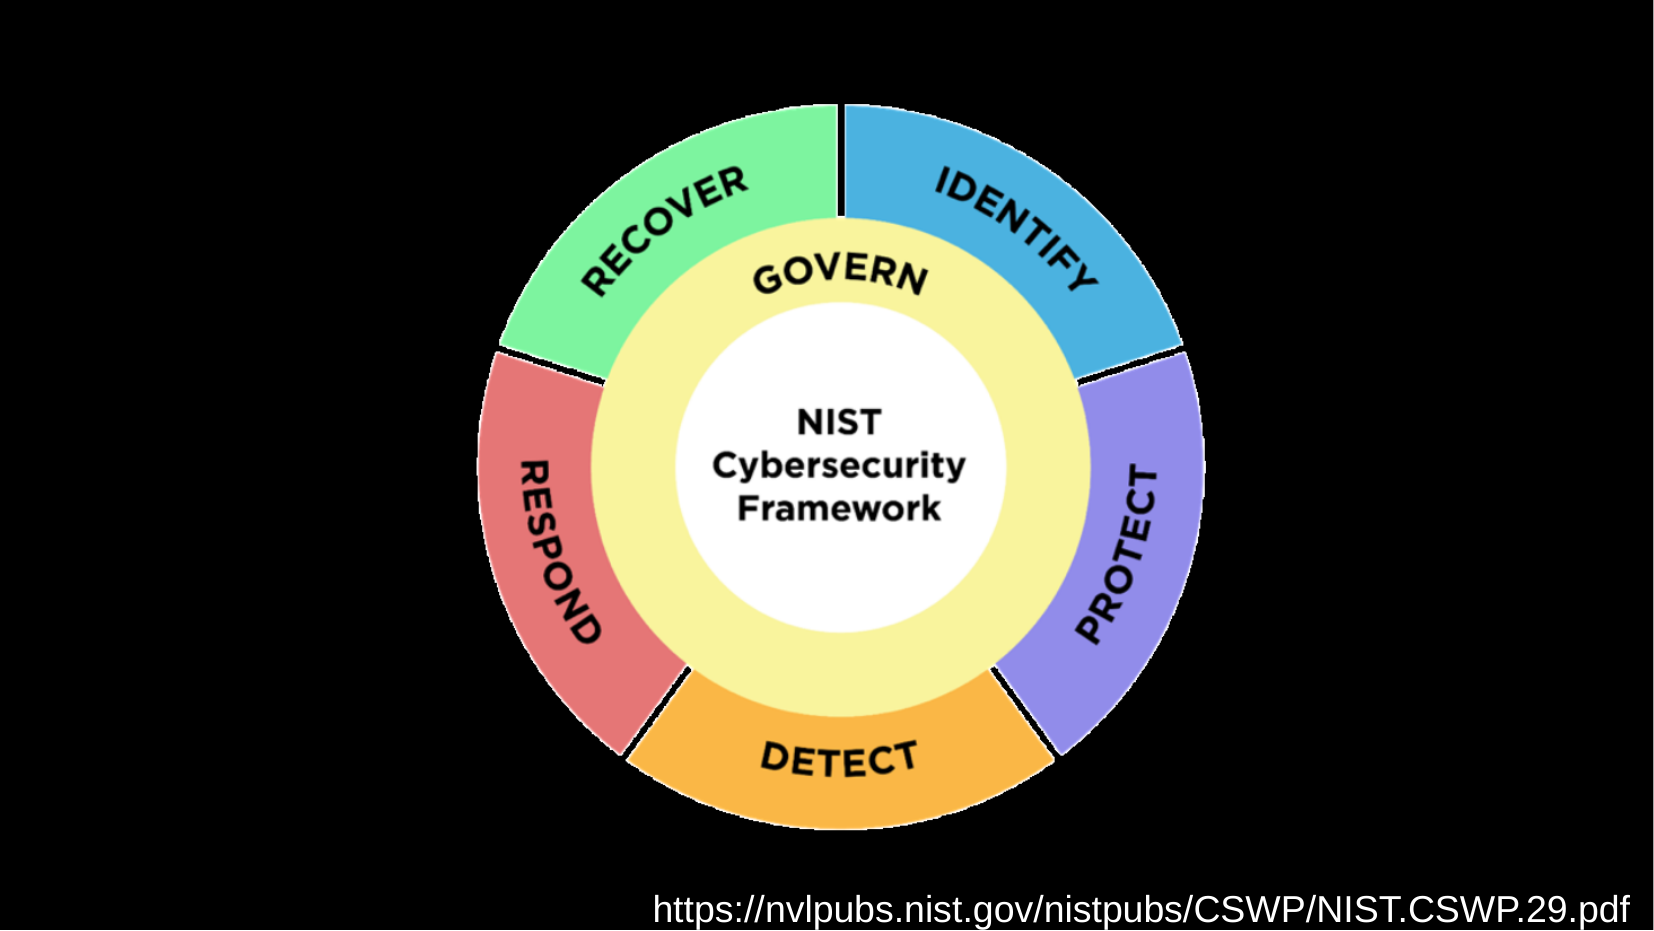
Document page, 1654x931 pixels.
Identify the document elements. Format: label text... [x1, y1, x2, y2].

picture [375, 33, 1276, 863]
text_box https://nvlpubs.nist.gov/nistpubs/CSWP/NIST.CSWP.29.pdf [637, 880, 1654, 931]
